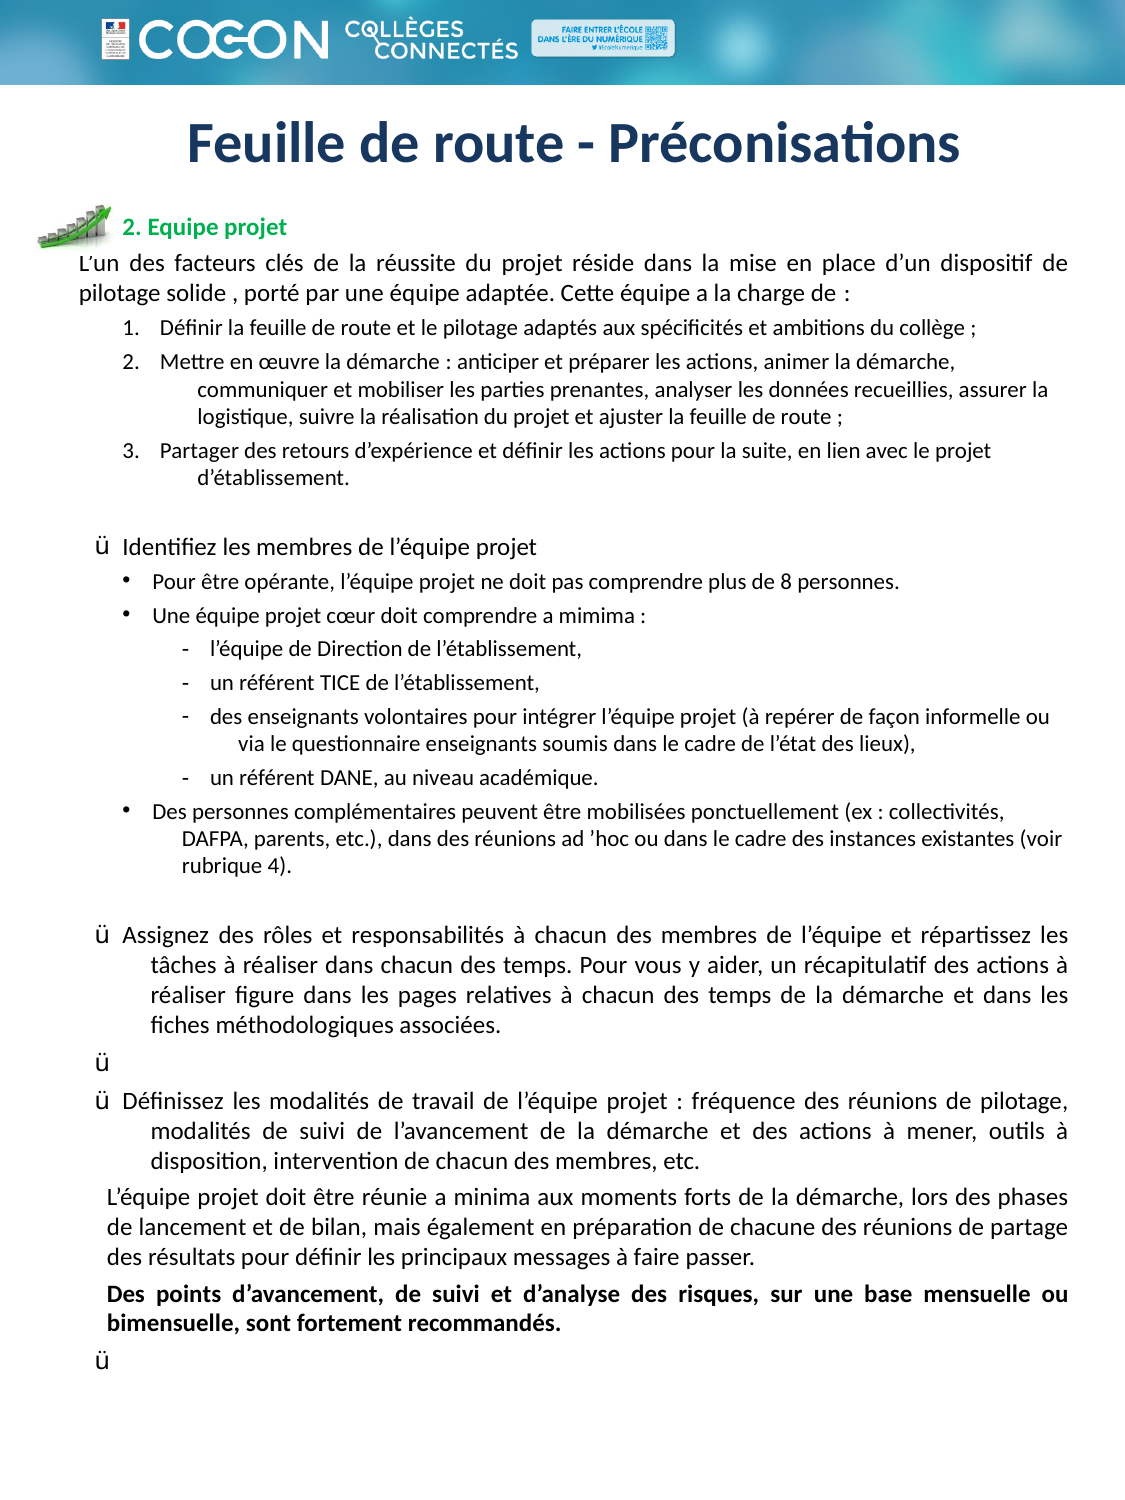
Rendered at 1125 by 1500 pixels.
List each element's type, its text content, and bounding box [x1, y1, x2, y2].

text_box 2. Equipe projet L’un des facteurs clés de la réussite du projet réside dans la mise en place d’un dispositif de pilotage solide , porté par une équipe adaptée. Cette équipe a la charge de : Définir la feuille de route et le pilotage adaptés aux spécificités et ambitions du collège ; Mettre en œuvre la démarche : anticiper et préparer les actions, animer la démarche, communiquer et mobiliser les parties prenantes, analyser les données recueillies, assurer la logistique, suivre la réalisation du projet et ajuster la feuille de route ; Partager des retours d’expérience et définir les actions pour la suite, en lien avec le projet d’établissement. Identifiez les membres de l’équipe projet Pour être opérante, l’équipe projet ne doit pas comprendre plus de 8 personnes. Une équipe projet cœur doit comprendre a mimima : l’équipe de Direction de l’établissement, un référent TICE de l’établissement, des enseignants volontaires pour intégrer l’équipe projet (à repérer de façon informelle ou via le questionnaire enseignants soumis dans le cadre de l’état des lieux), un référent DANE, au niveau académique. Des personnes complémentaires peuvent être mobilisées ponctuellement (ex : collectivités, DAFPA, parents, etc.), dans des réunions ad ’hoc ou dans le cadre des instances existantes (voir rubrique 4). Assignez des rôles et responsabilités à chacun des membres de l’équipe et répartissez les tâches à réaliser dans chacun des temps. Pour vous y aider, un récapitulatif des actions à réaliser figure dans les pages relatives à chacun des temps de la démarche et dans les fiches méthodologiques associées. Définissez les modalités de travail de l’équipe projet : fréquence des réunions de pilotage, modalités de suivi de l’avancement de la démarche et des actions à mener, outils à disposition, intervention de chacun des membres, etc. L’équipe projet doit être réunie a minima aux moments forts de la démarche, lors des phases de lancement et de bilan, mais également en préparation de chacune des réunions de partage des résultats pour définir les principaux messages à faire passer. Des points d’avancement, de suivi et d’analyse des risques, sur une base mensuelle ou bimensuelle, sont fortement recommandés. [48, 189, 1086, 1359]
title Feuille de route - Préconisations [0, 88, 1125, 190]
picture [35, 197, 113, 256]
picture [0, 0, 1125, 85]
